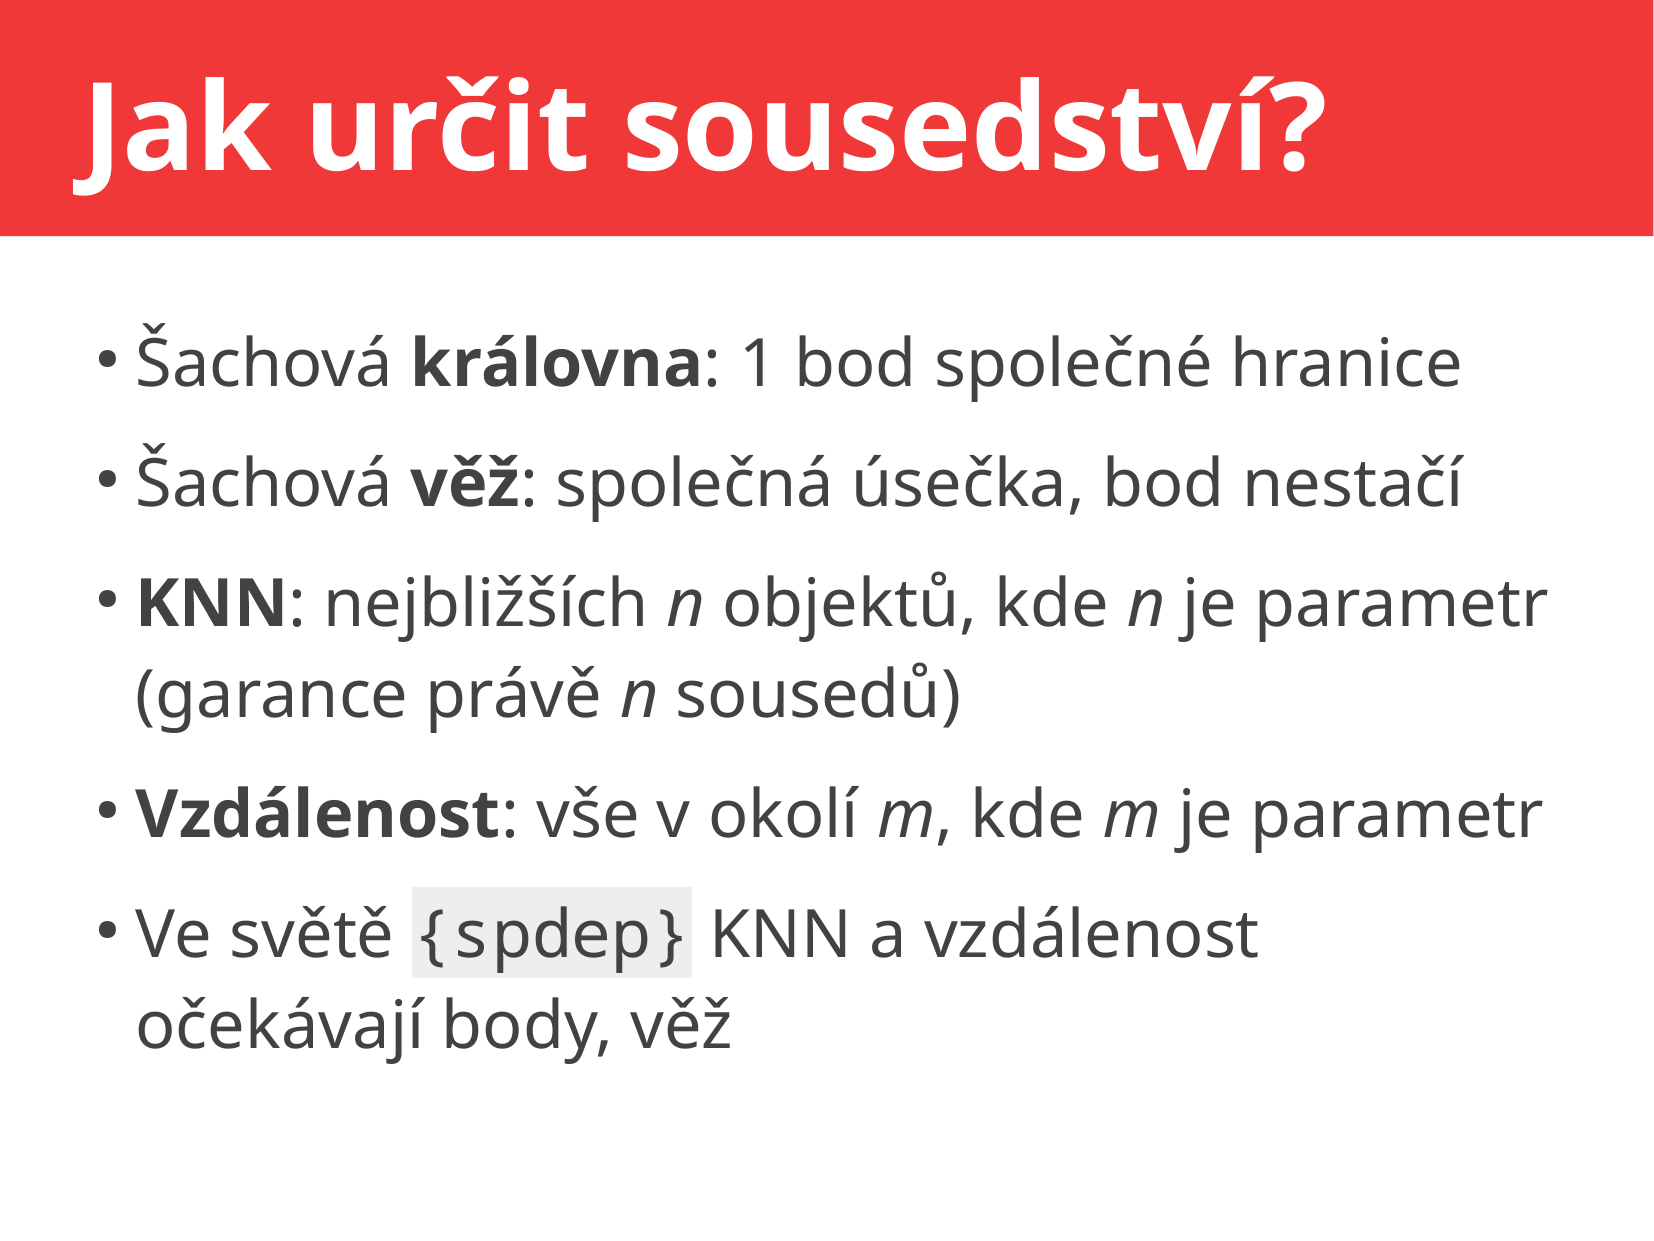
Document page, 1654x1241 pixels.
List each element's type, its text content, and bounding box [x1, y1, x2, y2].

title Jak určit sousedství? [82, 19, 1571, 227]
list Šachová královna: 1 bod společné hranice Šachová věž: společná úsečka, bod nestačí KNN: nejbližších n objektů, kde n je parametr (garance právě n sousedů) Vzdálenost: vše v okolí m, kde m je parametr Ve světě {spdep} KNN a vzdálenost očekávají body, věž [82, 314, 1563, 1080]
